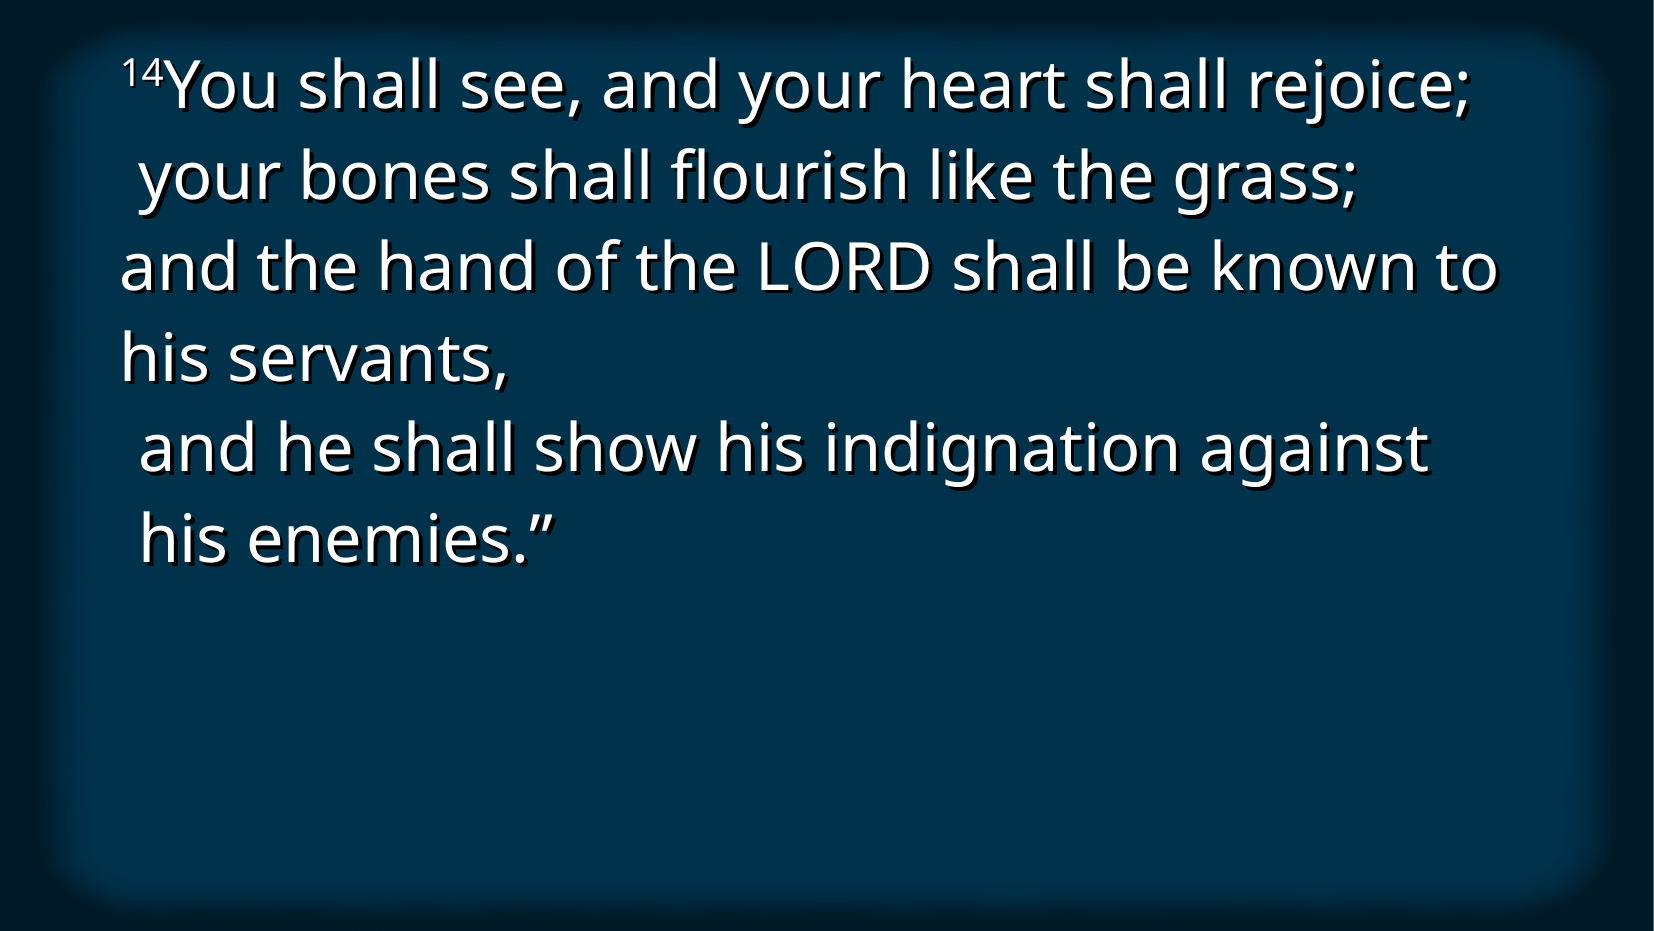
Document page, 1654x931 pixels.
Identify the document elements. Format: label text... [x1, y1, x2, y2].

picture [0, 0, 1654, 931]
text_box 14You shall see, and your heart shall rejoice; your bones shall flourish like the grass; and the hand of the LORD shall be known to his servants, and he shall show his indignation against his enemies.” [105, 30, 1546, 578]
